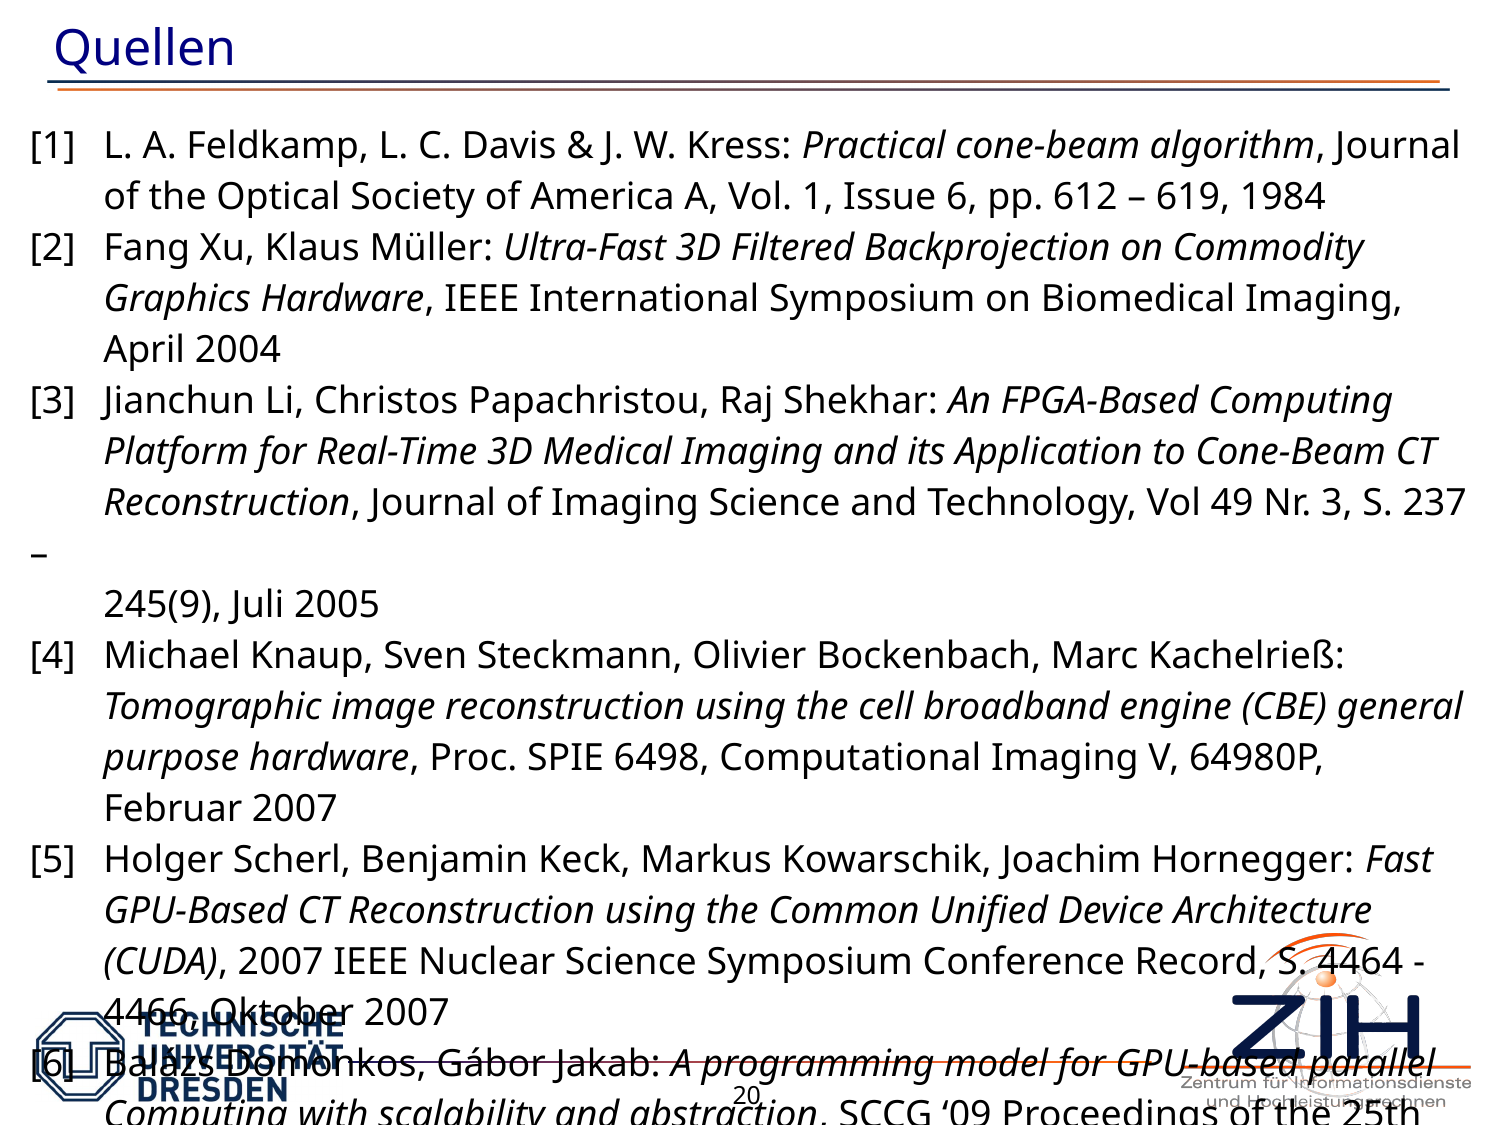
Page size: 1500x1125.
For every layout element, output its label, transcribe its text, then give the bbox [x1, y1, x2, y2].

subtitle [1] L. A. Feldkamp, L. C. Davis & J. W. Kress: Practical cone-beam algorithm, Journal of the Optical Society of America A, Vol. 1, Issue 6, pp. 612 – 619, 1984 [2] Fang Xu, Klaus Müller: Ultra-Fast 3D Filtered Backprojection on Commodity Graphics Hardware, IEEE International Symposium on Biomedical Imaging, April 2004 [3] Jianchun Li, Christos Papachristou, Raj Shekhar: An FPGA-Based Computing Platform for Real-Time 3D Medical Imaging and its Application to Cone-Beam CT Reconstruction, Journal of Imaging Science and Technology, Vol 49 Nr. 3, S. 237 – 245(9), Juli 2005 [4] Michael Knaup, Sven Steckmann, Olivier Bockenbach, Marc Kachelrieß: Tomographic image reconstruction using the cell broadband engine (CBE) general purpose hardware, Proc. SPIE 6498, Computational Imaging V, 64980P, Februar 2007 [5] Holger Scherl, Benjamin Keck, Markus Kowarschik, Joachim Hornegger: Fast GPU-Based CT Reconstruction using the Common Unified Device Architecture (CUDA), 2007 IEEE Nuclear Science Symposium Conference Record, S. 4464 - 4466, Oktober 2007 [6] Balázs Domonkos, Gábor Jakab: A programming model for GPU-based parallel Computing with scalability and abstraction, SCCG ‘09 Proceedings of the 25th Spring Conference on Computer Graphics, S. 103 – 111, April 2009 [29, 118, 1471, 901]
picture [172, 1011, 183, 1023]
picture [1181, 933, 1471, 1110]
picture [151, 1011, 162, 1023]
picture [35, 1011, 343, 1102]
picture [47, 80, 1450, 91]
picture [128, 1011, 138, 1016]
picture [214, 1011, 231, 1022]
picture [276, 1011, 288, 1023]
picture [300, 1011, 312, 1023]
title Quellen [53, 12, 1453, 81]
picture [107, 1011, 117, 1016]
